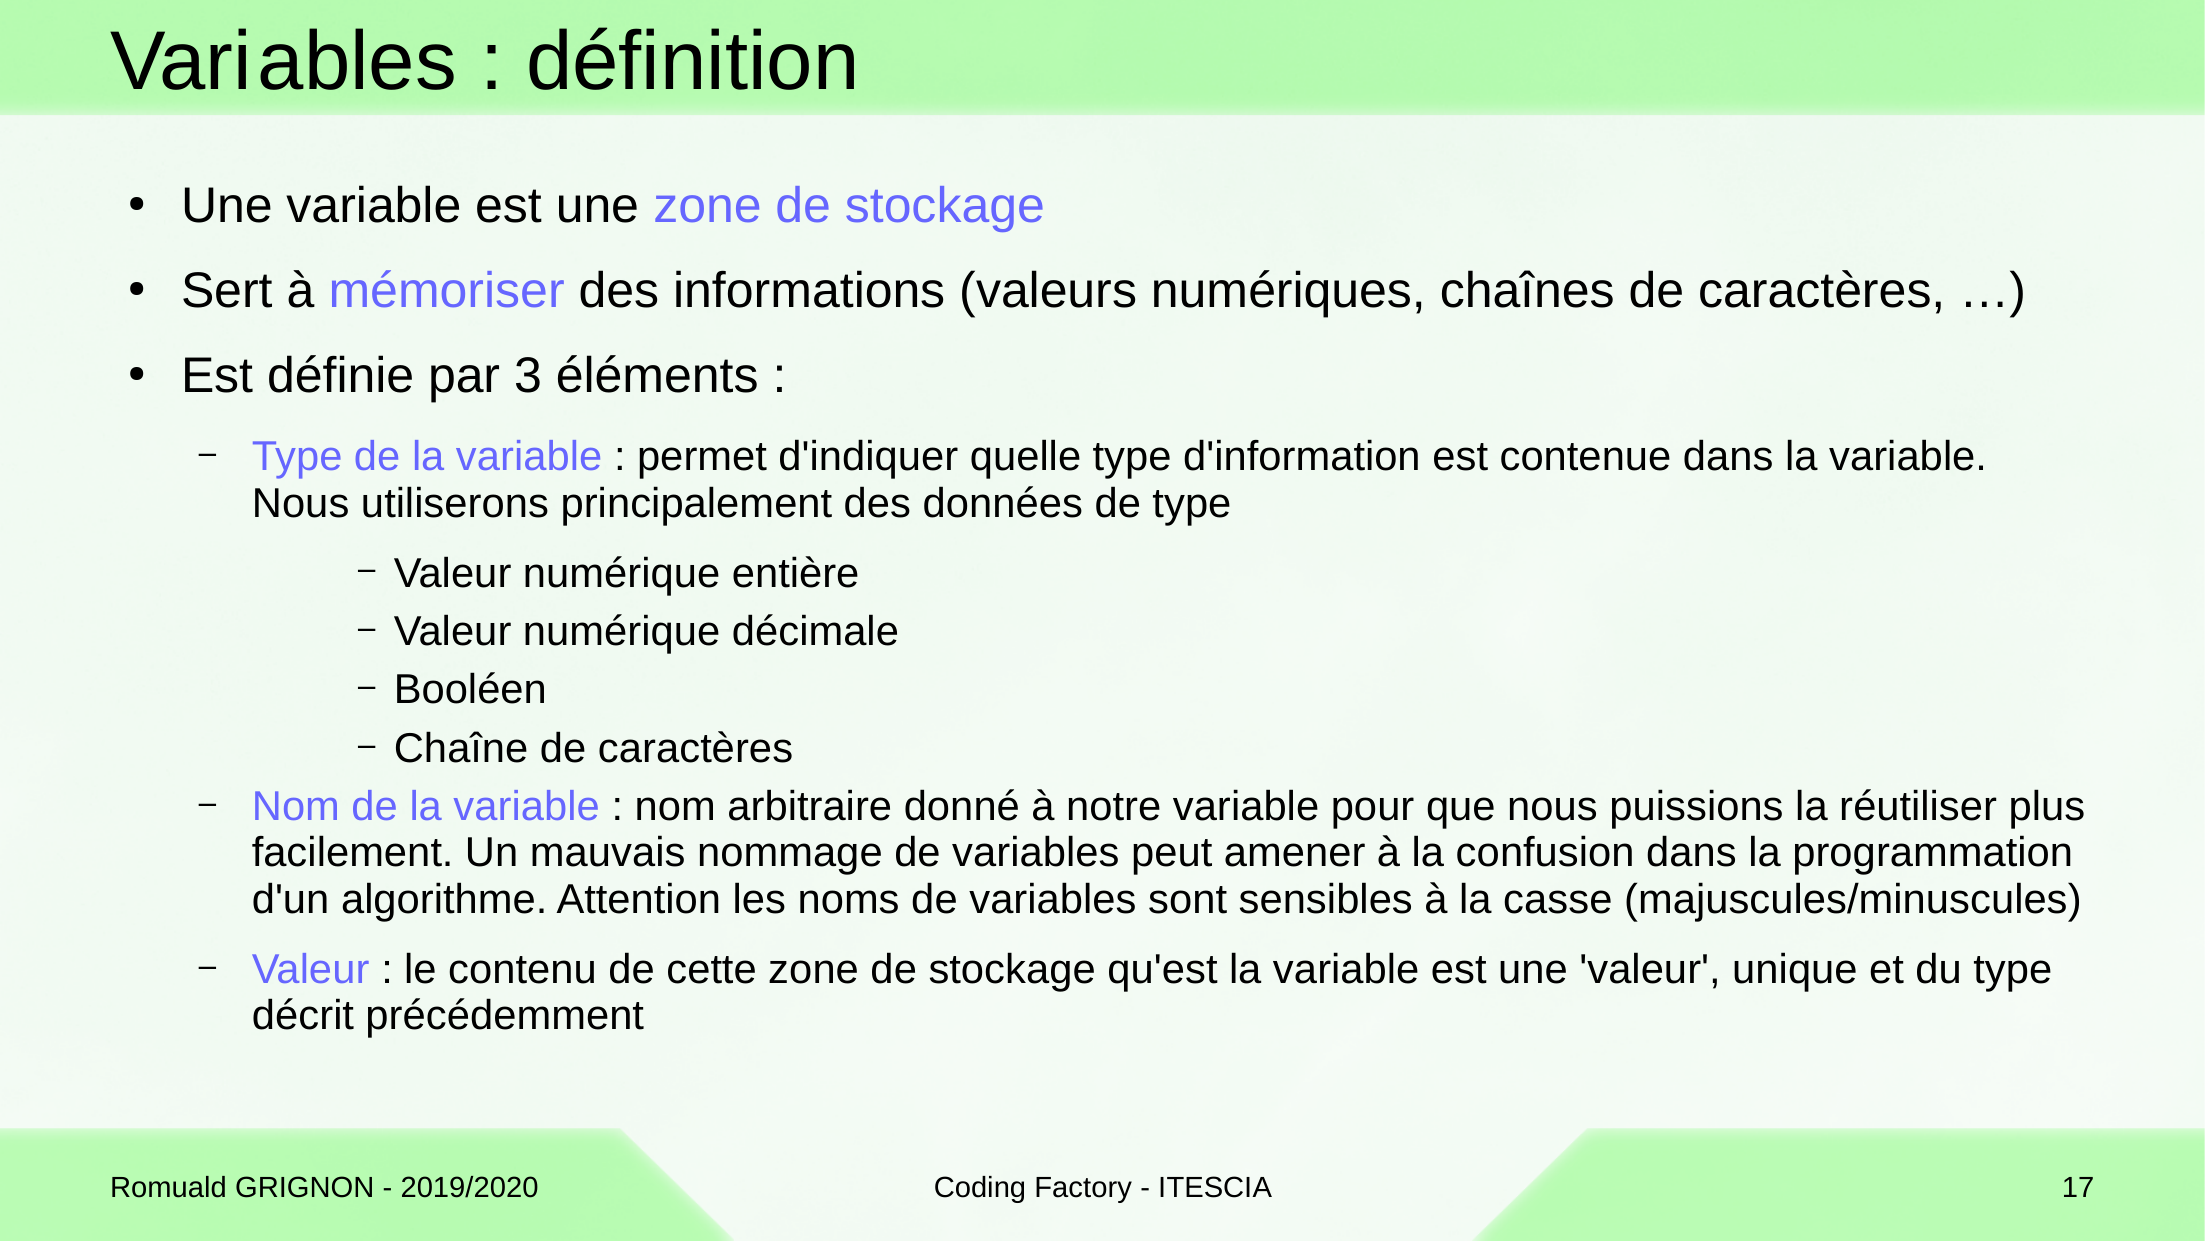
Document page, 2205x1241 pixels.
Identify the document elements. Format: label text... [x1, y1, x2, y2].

picture [0, 0, 2205, 1241]
title Vari ables : définition [110, 49, 2095, 248]
list Une variable est une zone de stockage Sert à mémoriser des informations (valeurs numériques, chaînes de caractères, …) Est définie par 3 éléments : Type de la variable : permet d'indiquer quelle type d'information est contenue dans la variable. Nous utiliserons principalement des données de type Valeur numérique entière Valeur numérique décimale Booléen Chaîne de caractères Nom de la variable : nom arbitraire donné à notre variable pour que nous puissions la réutiliser plus facilement. Un mauvais nommage de variables peut amener à la confusion dans la programmation d'un algorithme. Attention les noms de variables sont sensibles à la casse (majuscules/minuscules) Valeur : le contenu de cette zone de stockage qu'est la variable est une 'valeur', unique et du type décrit précédemment [110, 248, 2095, 1064]
